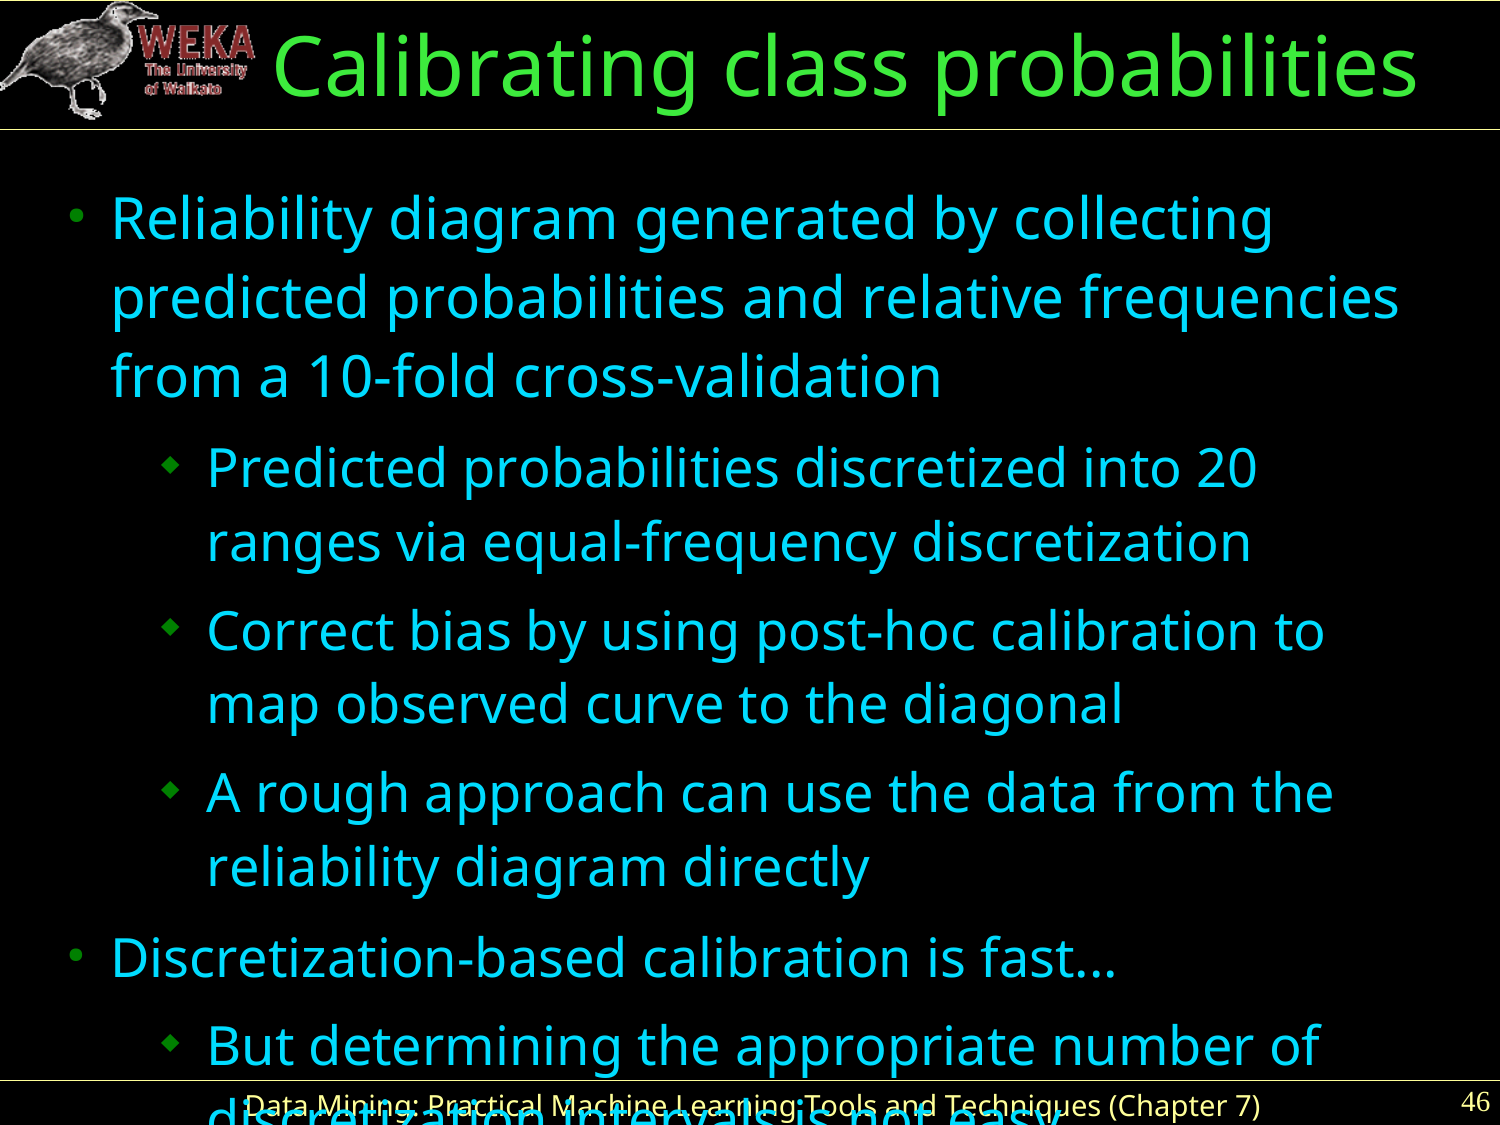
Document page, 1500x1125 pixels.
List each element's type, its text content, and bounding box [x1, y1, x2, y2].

picture [0, 1, 263, 129]
title Calibrating class probabilities [263, 0, 1500, 159]
list Reliability diagram generated by collecting predicted probabilities and relative frequencies from a 10-fold cross-validation Predicted probabilities discretized into 20 ranges via equal-frequency discretization Correct bias by using post-hoc calibration to map observed curve to the diagonal A rough approach can use the data from the reliability diagram directly Discretization-based calibration is fast... But determining the appropriate number of discretization intervals is not easy [67, 177, 1418, 1093]
